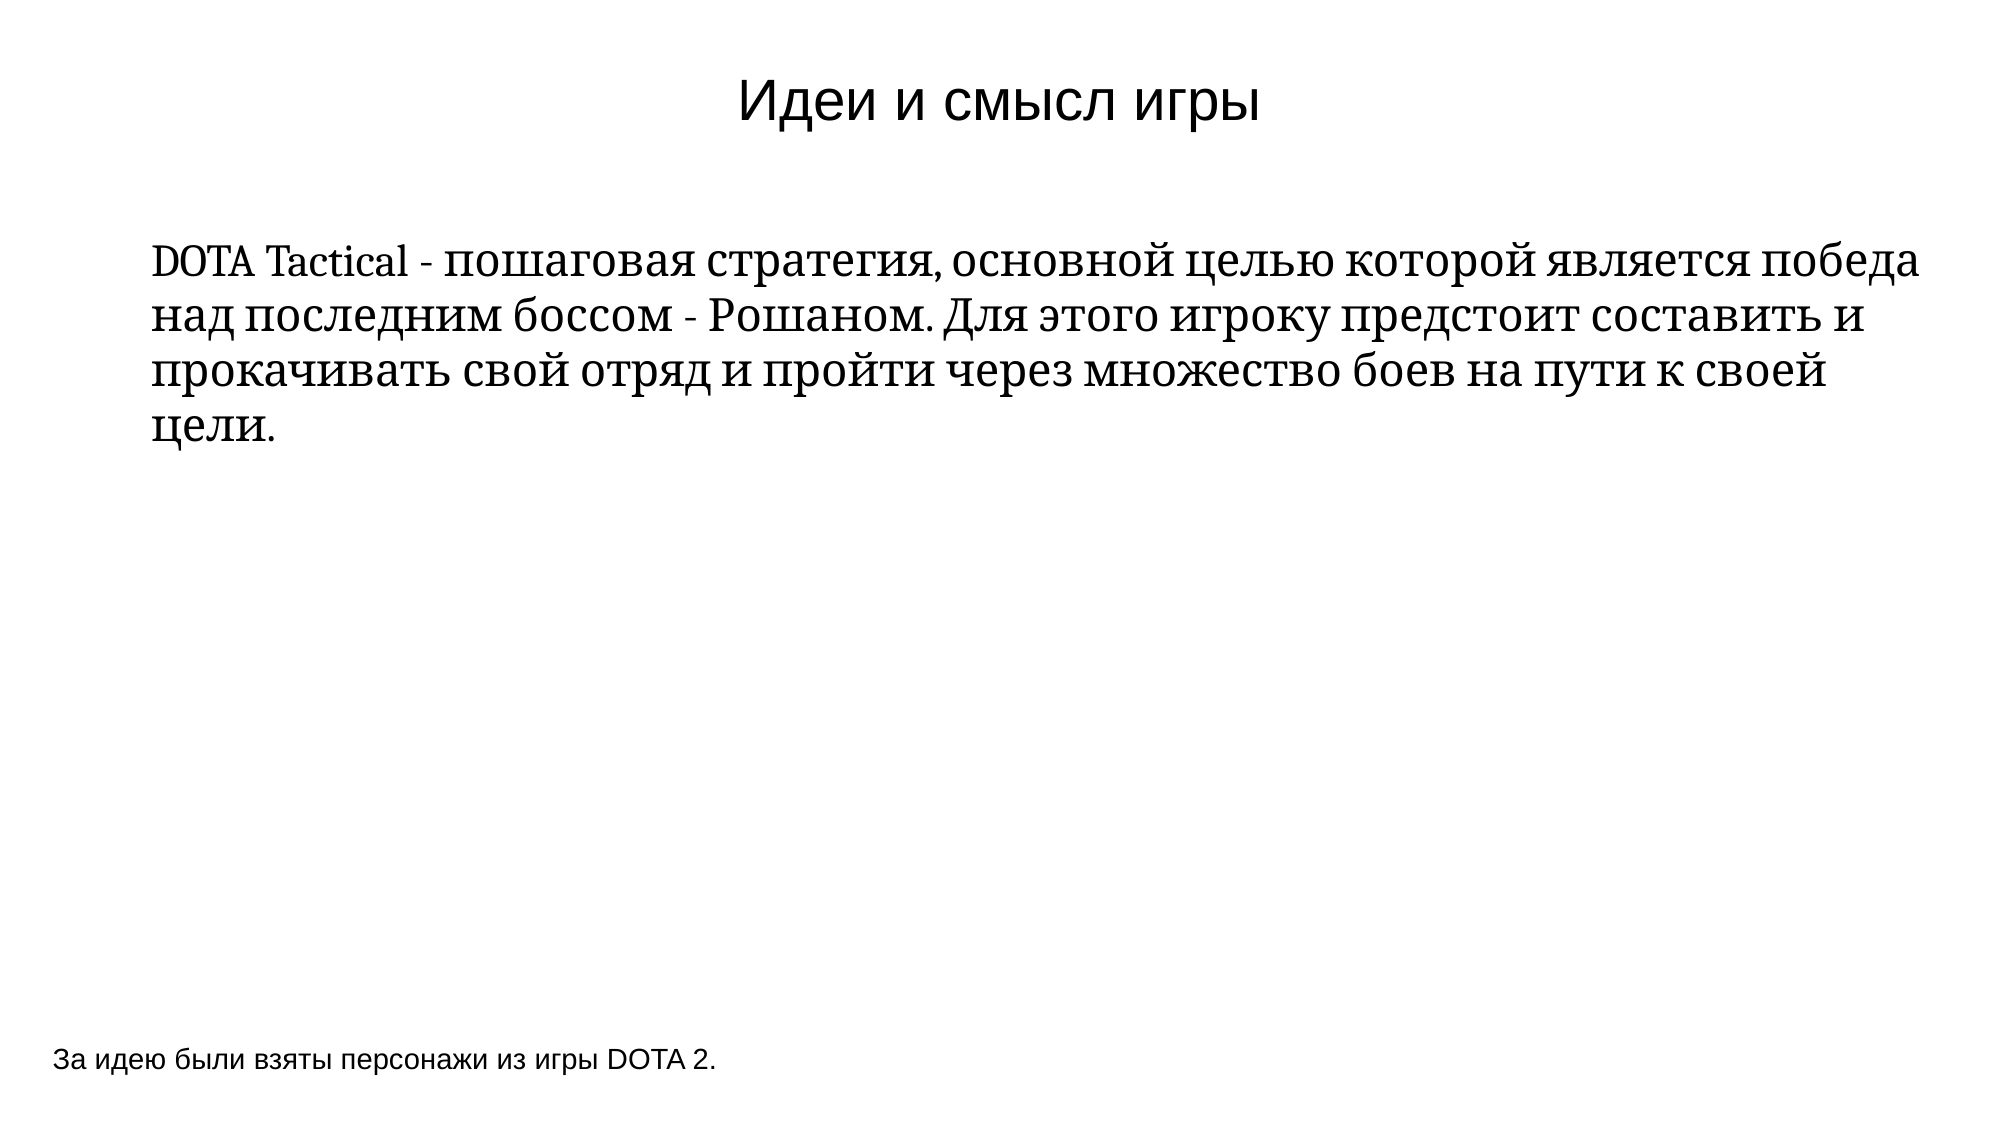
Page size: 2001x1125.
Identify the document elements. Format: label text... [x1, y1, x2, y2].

text_box За идею были взяты персонажи из игры DOTA 2. [37, 1032, 743, 1083]
title Идеи и смысл игры [249, 34, 1750, 160]
text_box DOTA Tactical - пошаговая стратегия, основной целью которой является победа над последним боссом - Рошаном. Для этого игроку предстоит составить и прокачивать свой отряд и пройти через множество боев на пути к своей цели. [136, 223, 1959, 459]
